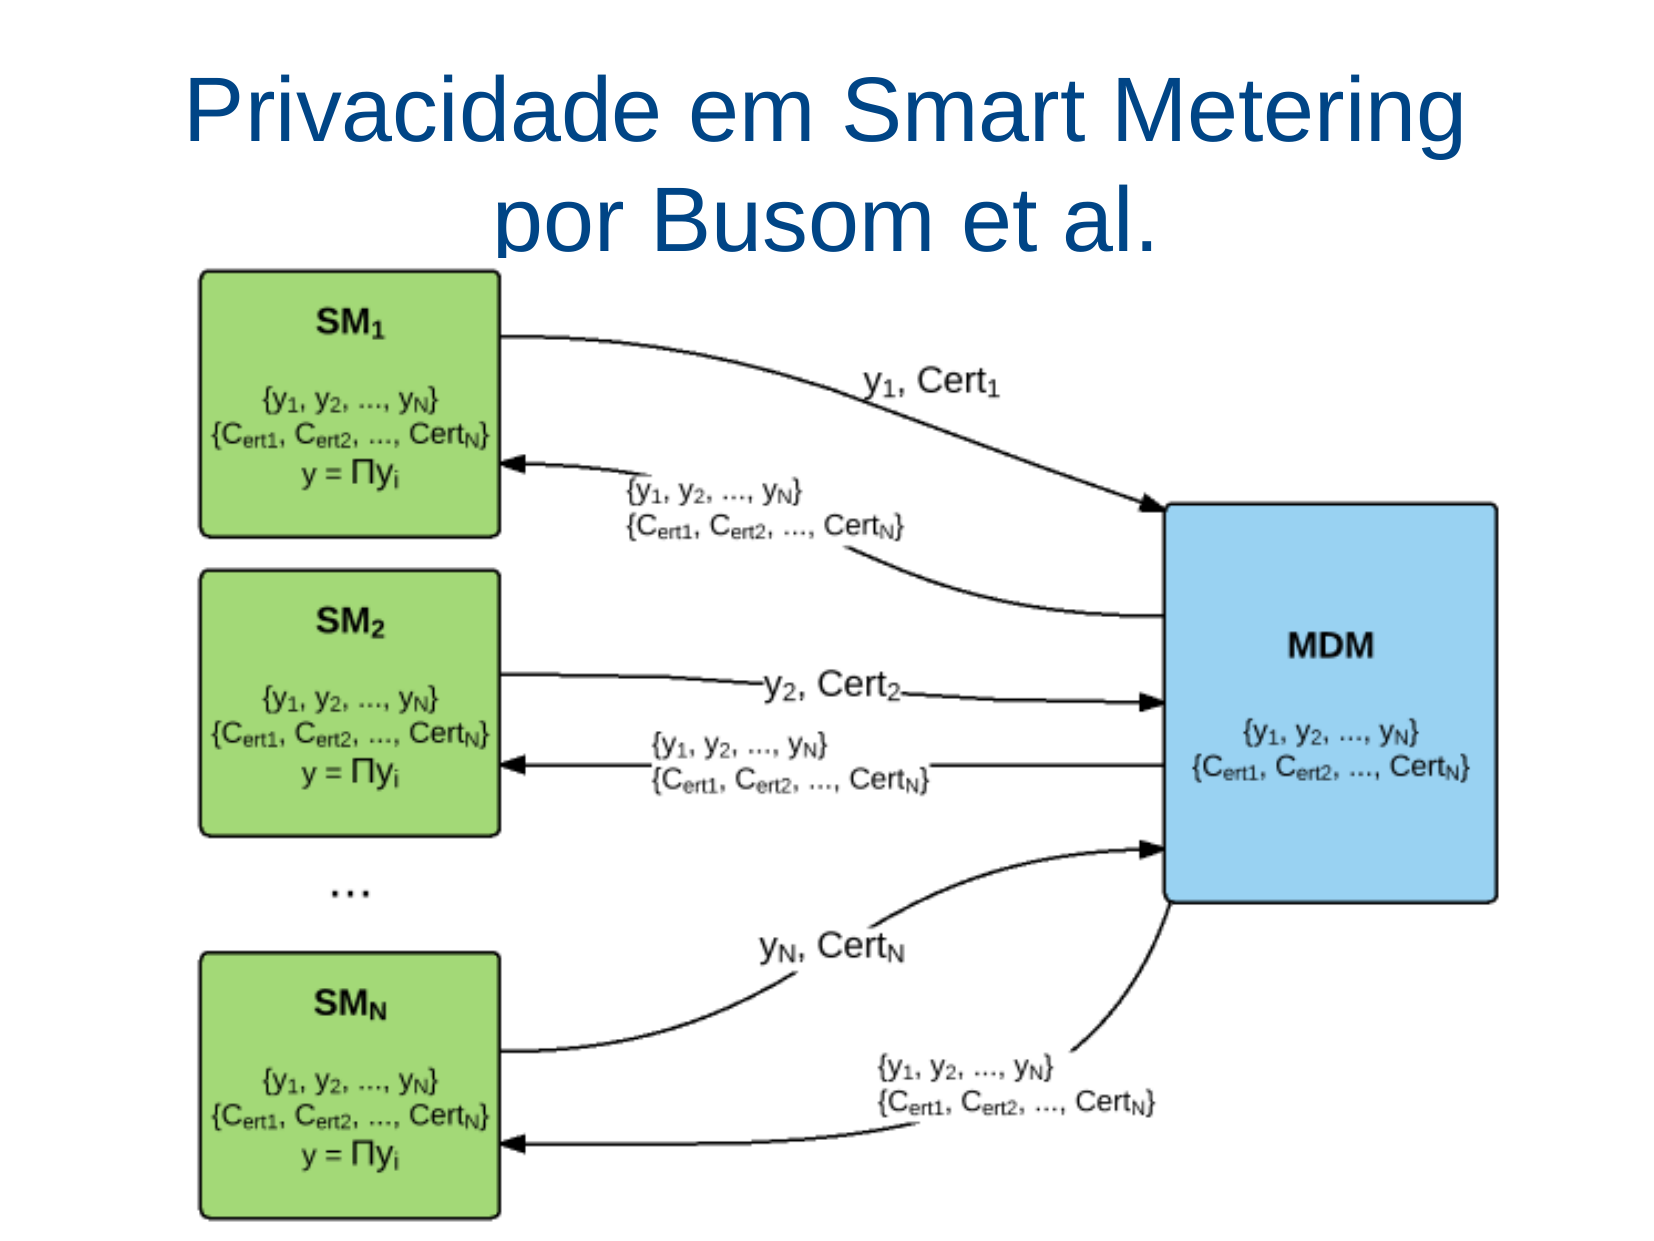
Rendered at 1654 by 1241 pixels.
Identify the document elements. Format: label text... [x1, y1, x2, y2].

picture [187, 258, 1510, 1233]
title Privacidade em Smart Metering por Busom et al. [82, 49, 1571, 257]
